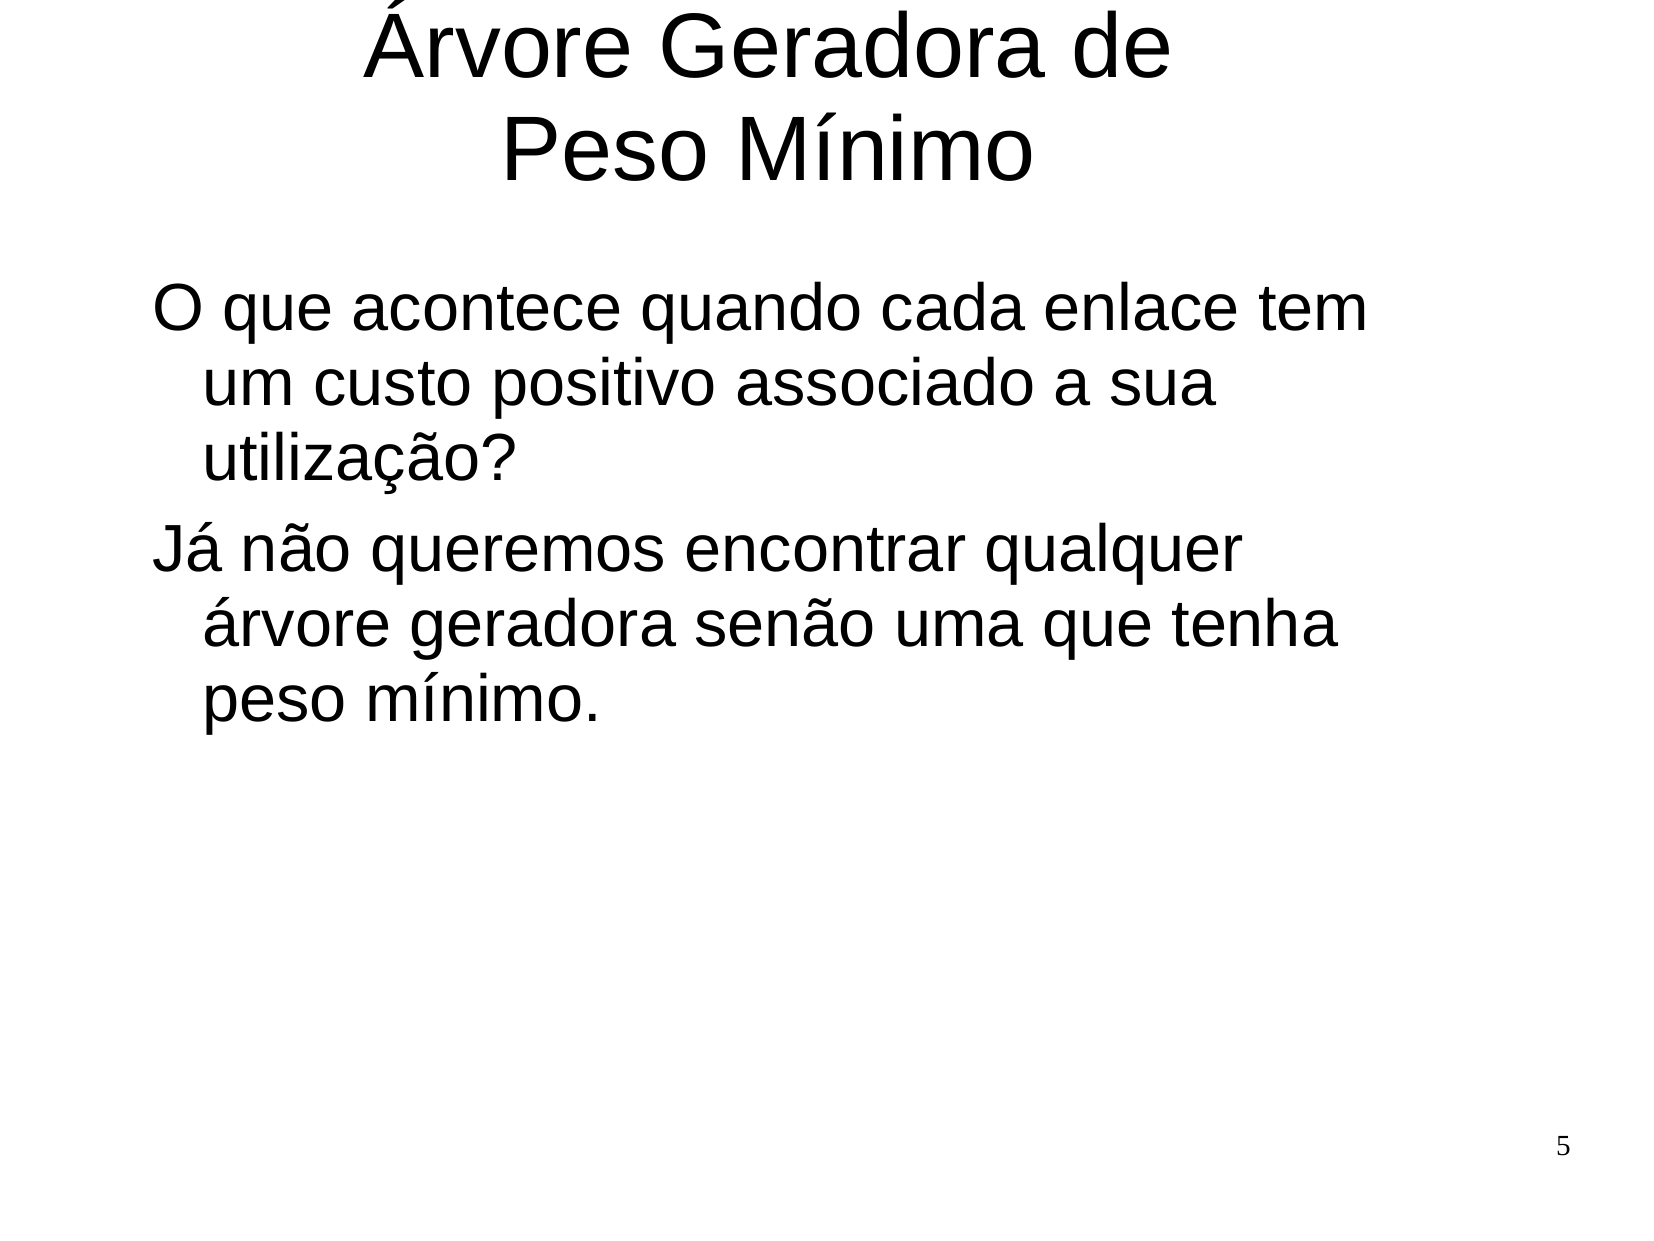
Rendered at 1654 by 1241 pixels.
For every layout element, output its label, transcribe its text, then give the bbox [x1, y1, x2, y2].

title Árvore Geradora de Peso Mínimo [237, 0, 1300, 208]
list O que acontece quando cada enlace tem um custo positivo associado a sua utilização? Já não queremos encontrar qualquer árvore geradora senão uma que tenha peso mínimo. [137, 262, 1450, 926]
